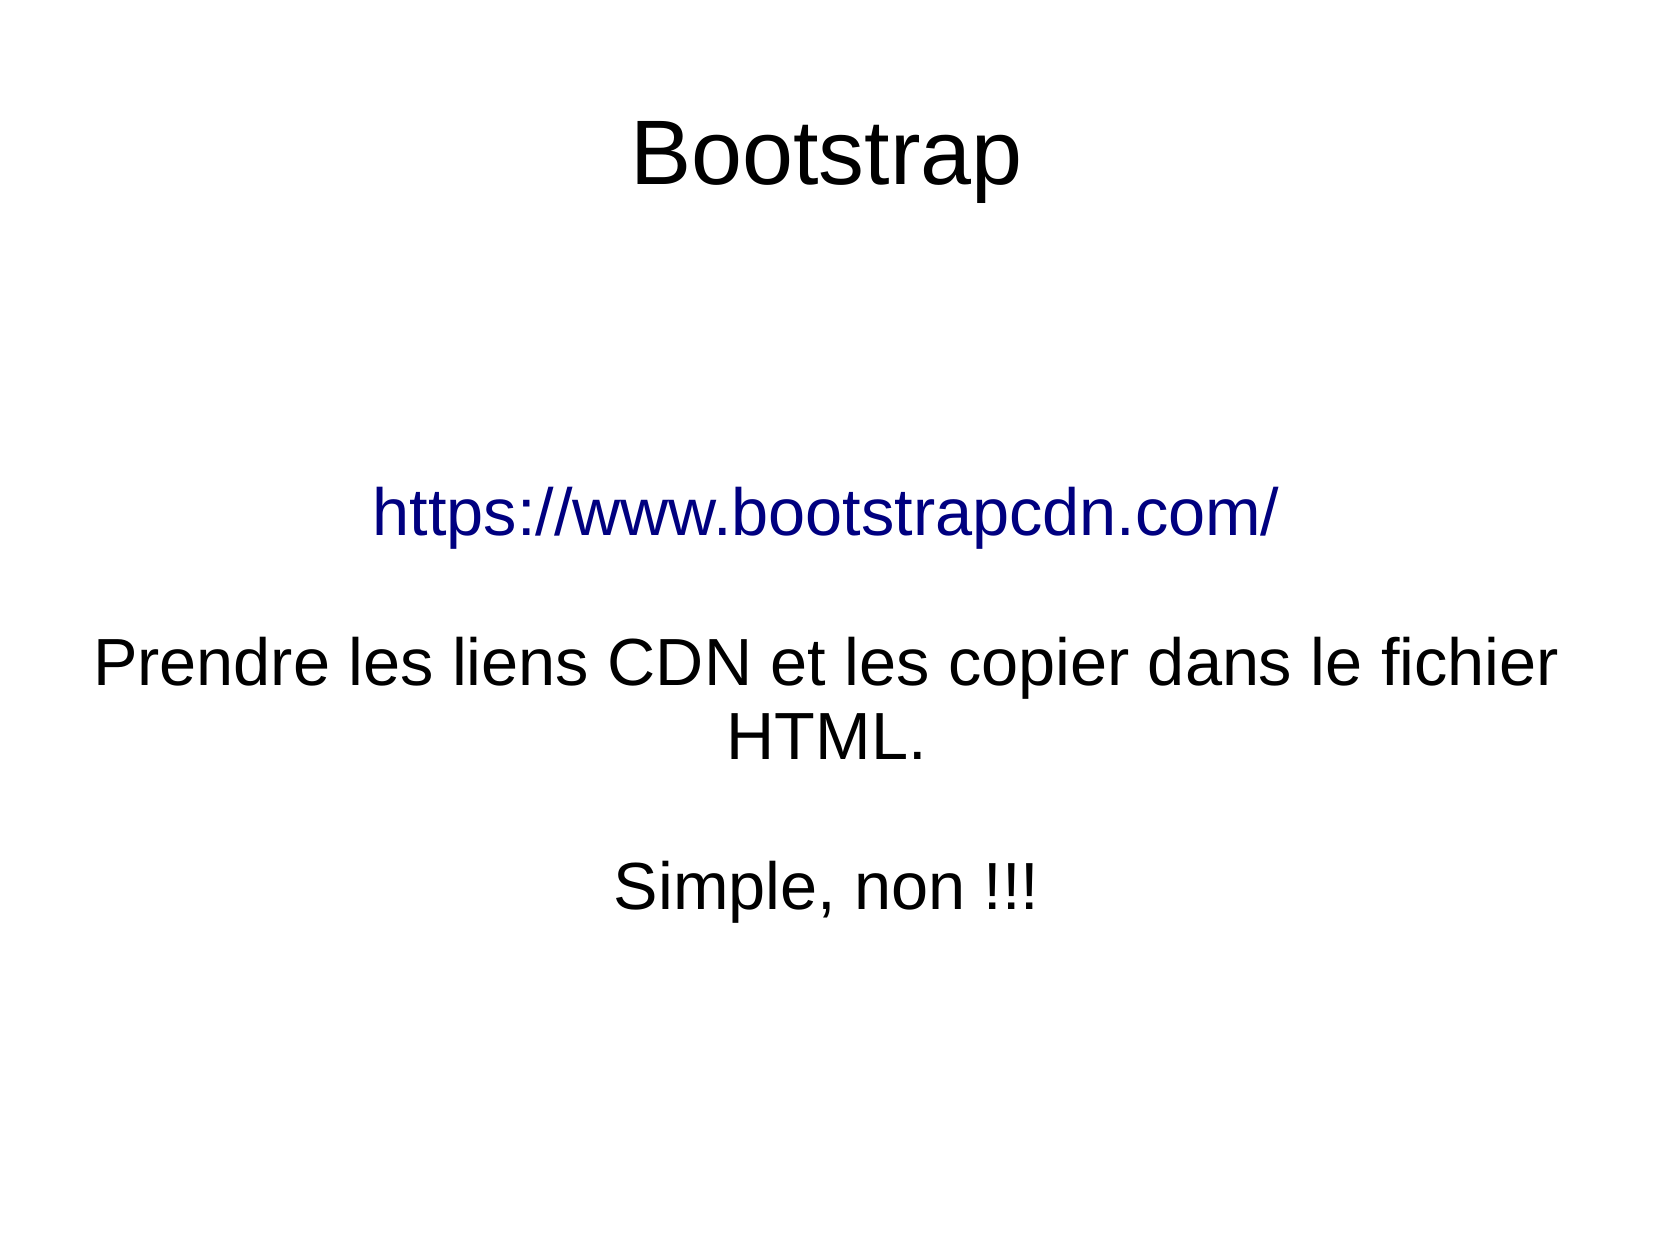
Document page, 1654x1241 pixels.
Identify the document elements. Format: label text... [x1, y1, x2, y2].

subtitle https://www.bootstrapcdn.com/ Prendre les liens CDN et les copier dans le fichier HTML. Simple, non !!! [82, 290, 1571, 1109]
title Bootstrap [82, 49, 1571, 257]
